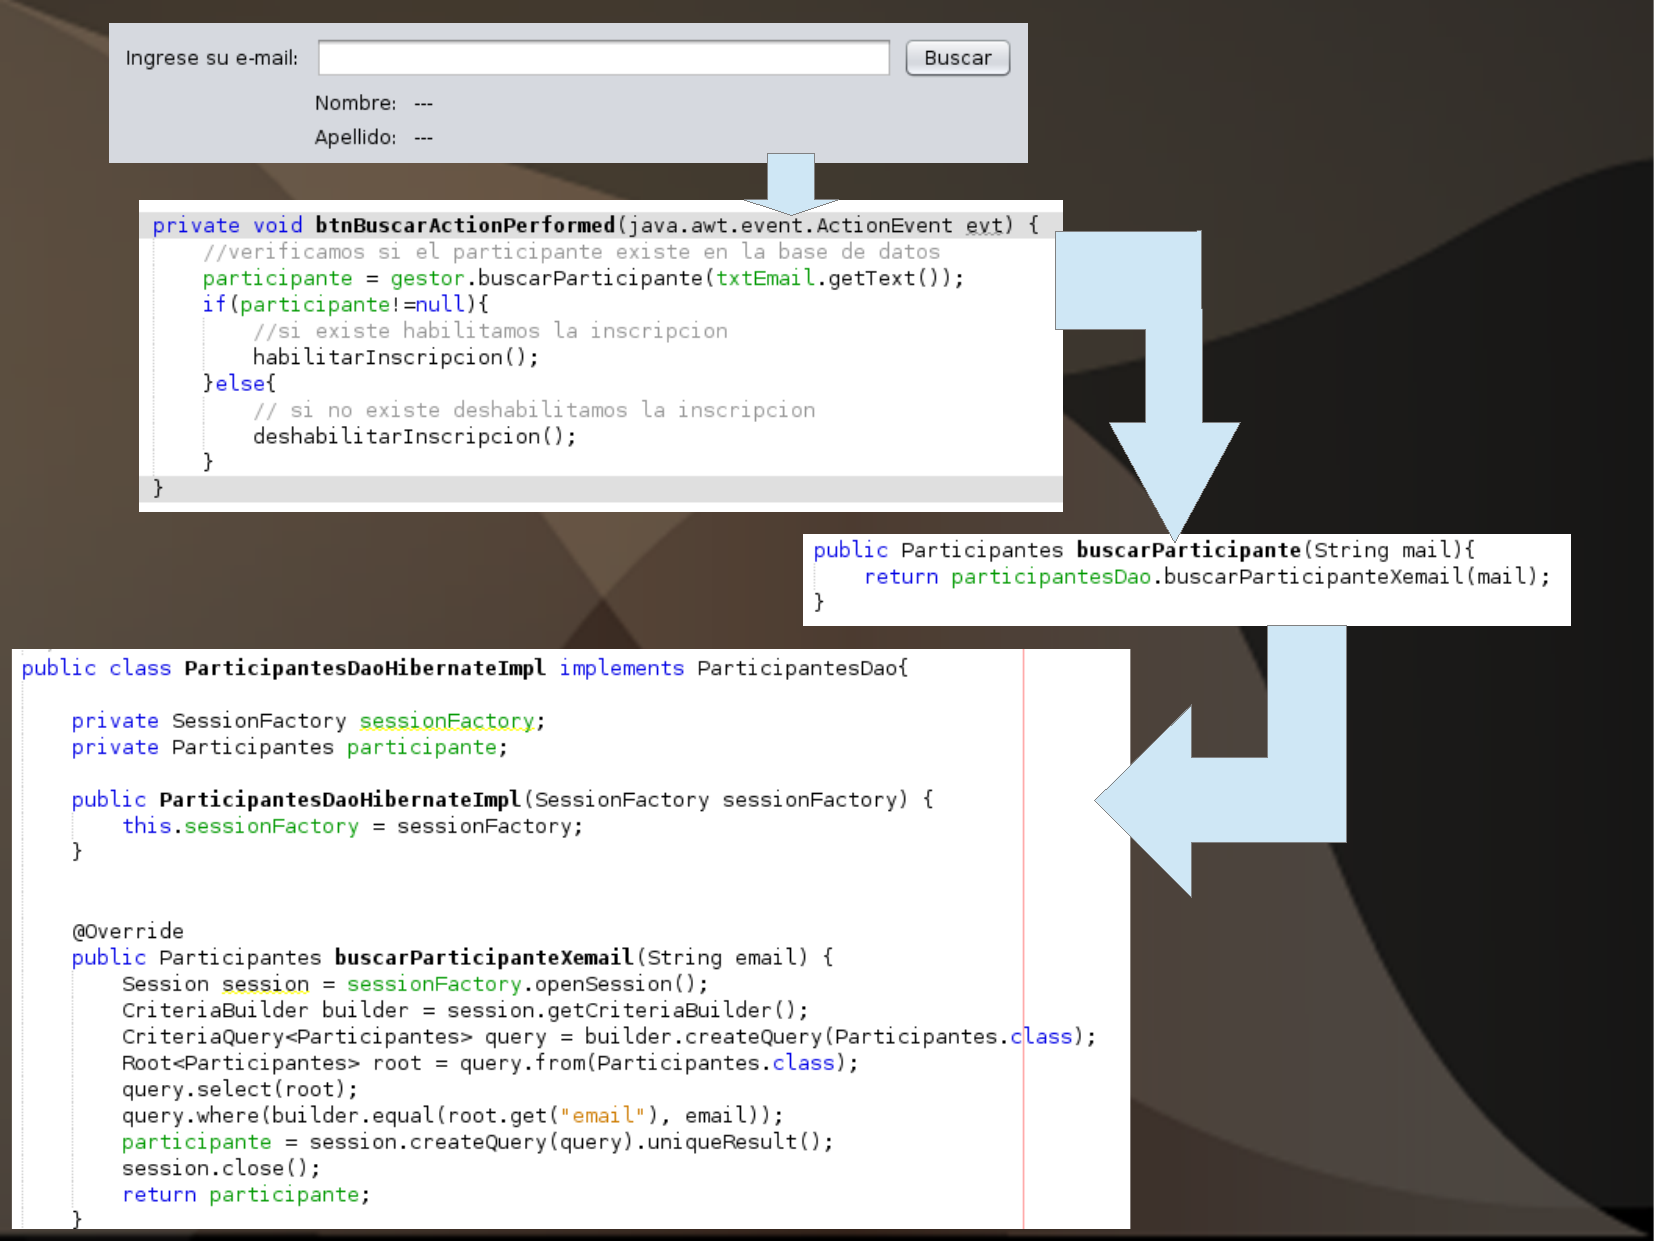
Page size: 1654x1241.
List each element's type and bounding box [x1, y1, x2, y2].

picture [0, 0, 1654, 1241]
text_box [1055, 230, 1241, 543]
text_box [744, 153, 839, 216]
text_box [1094, 625, 1347, 898]
